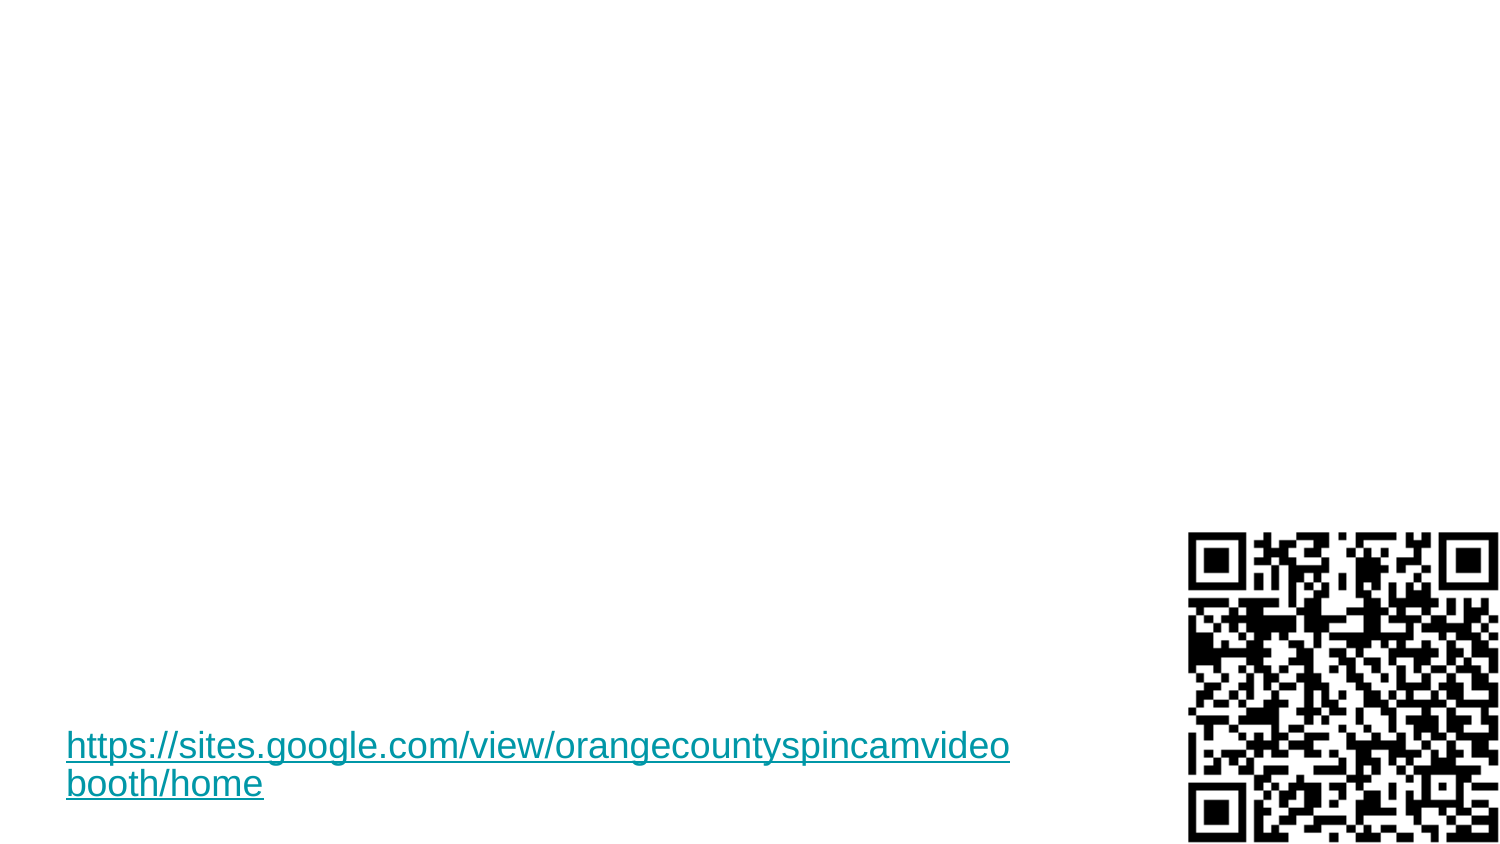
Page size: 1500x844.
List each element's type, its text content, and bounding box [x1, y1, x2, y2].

picture [1187, 531, 1500, 844]
list https://sites.google.com/view/orangecountyspincamvideobooth/home [51, 694, 1036, 794]
